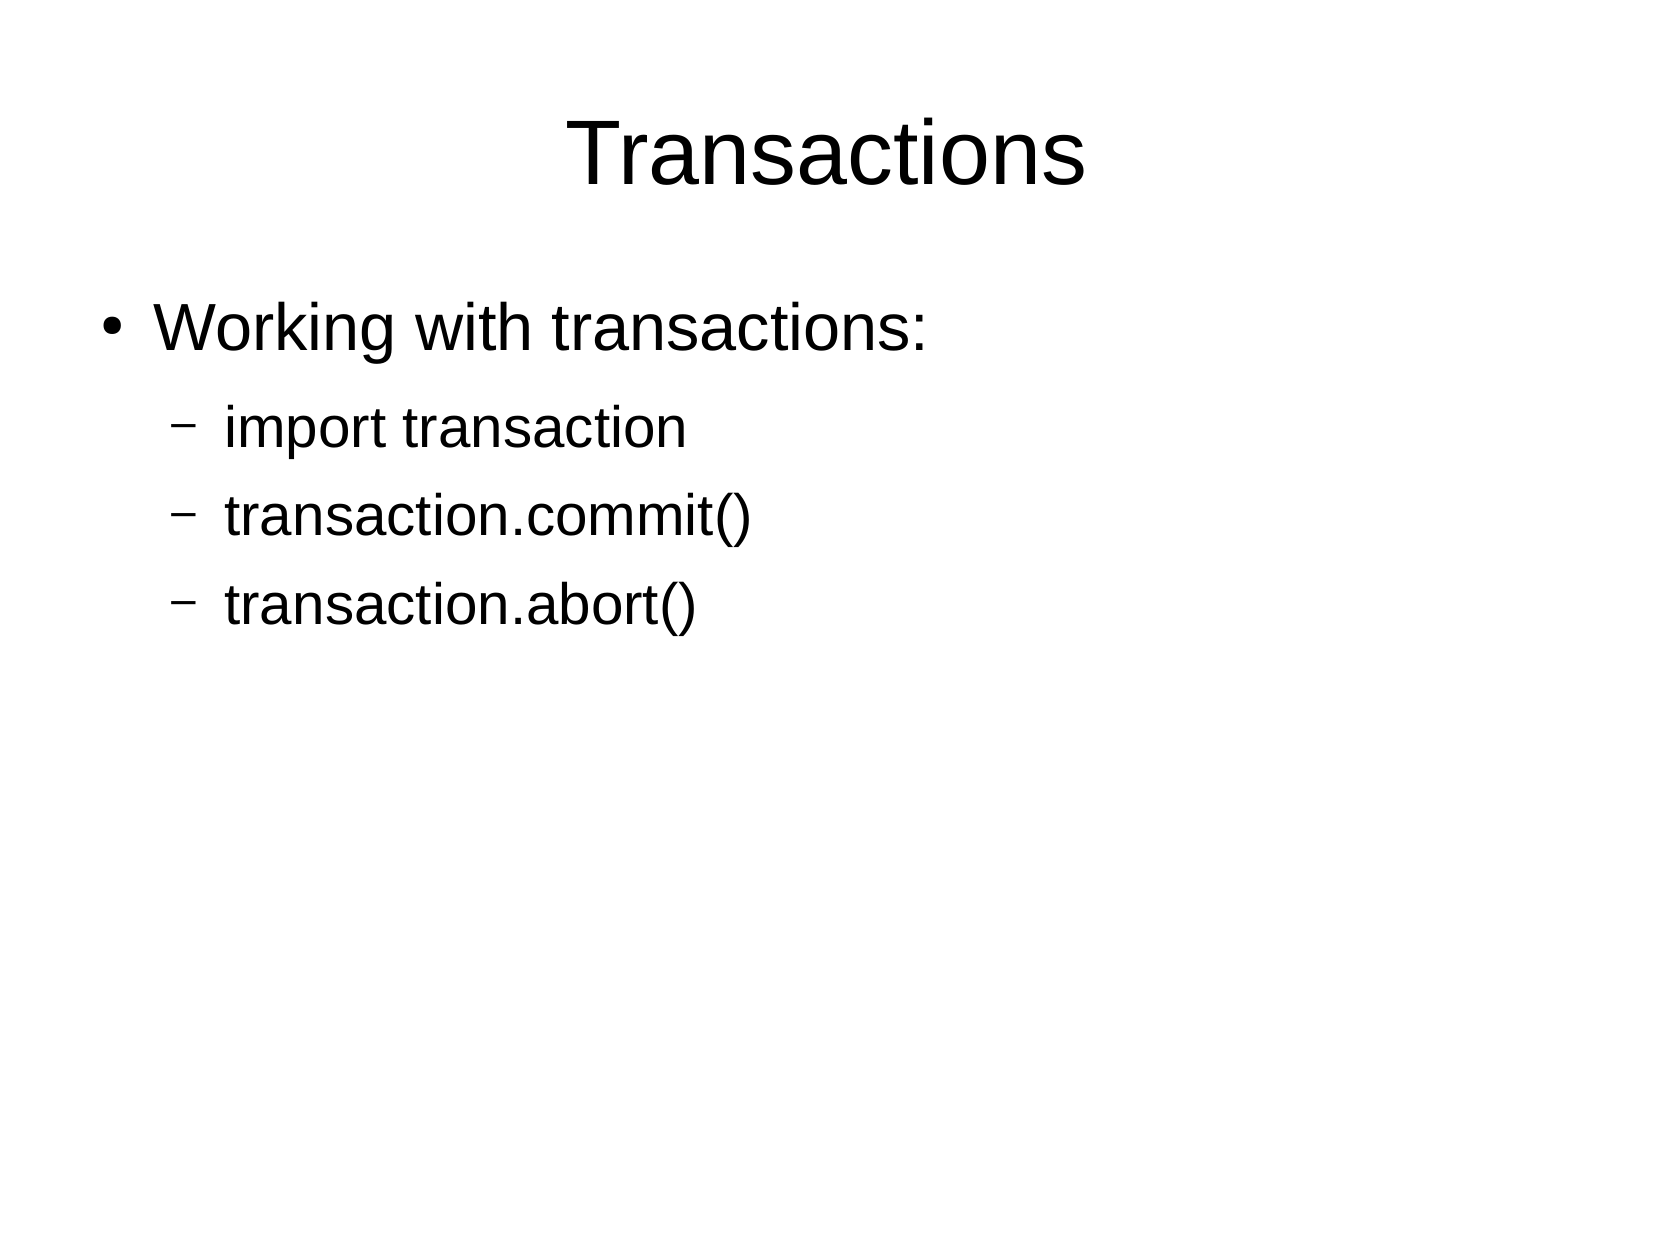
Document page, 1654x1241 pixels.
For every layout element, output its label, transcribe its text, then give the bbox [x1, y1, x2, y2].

list Working with transactions: import transaction transaction.commit() transaction.abort() [82, 290, 1571, 1010]
title Transactions [82, 49, 1571, 257]
